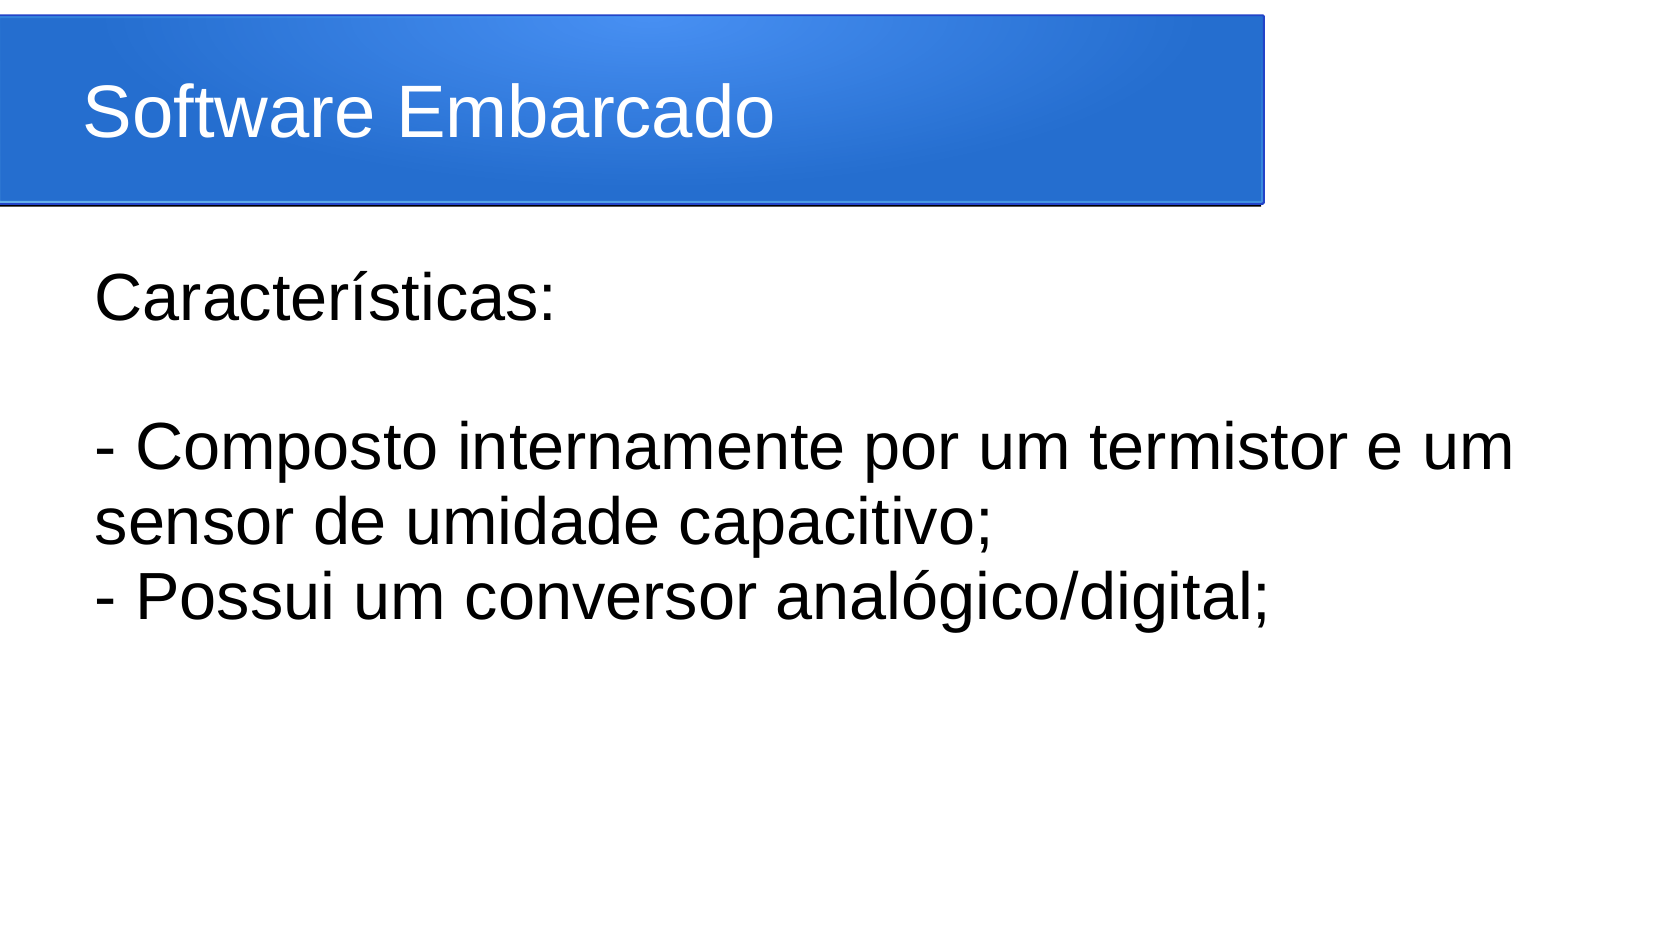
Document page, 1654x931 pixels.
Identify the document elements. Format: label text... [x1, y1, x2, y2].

title Software Embarcado [82, 35, 1235, 189]
subtitle Características: - Composto internamente por um termistor e um sensor de umidade capacitivo; - Possui um conversor analógico/digital; [94, 259, 1548, 859]
